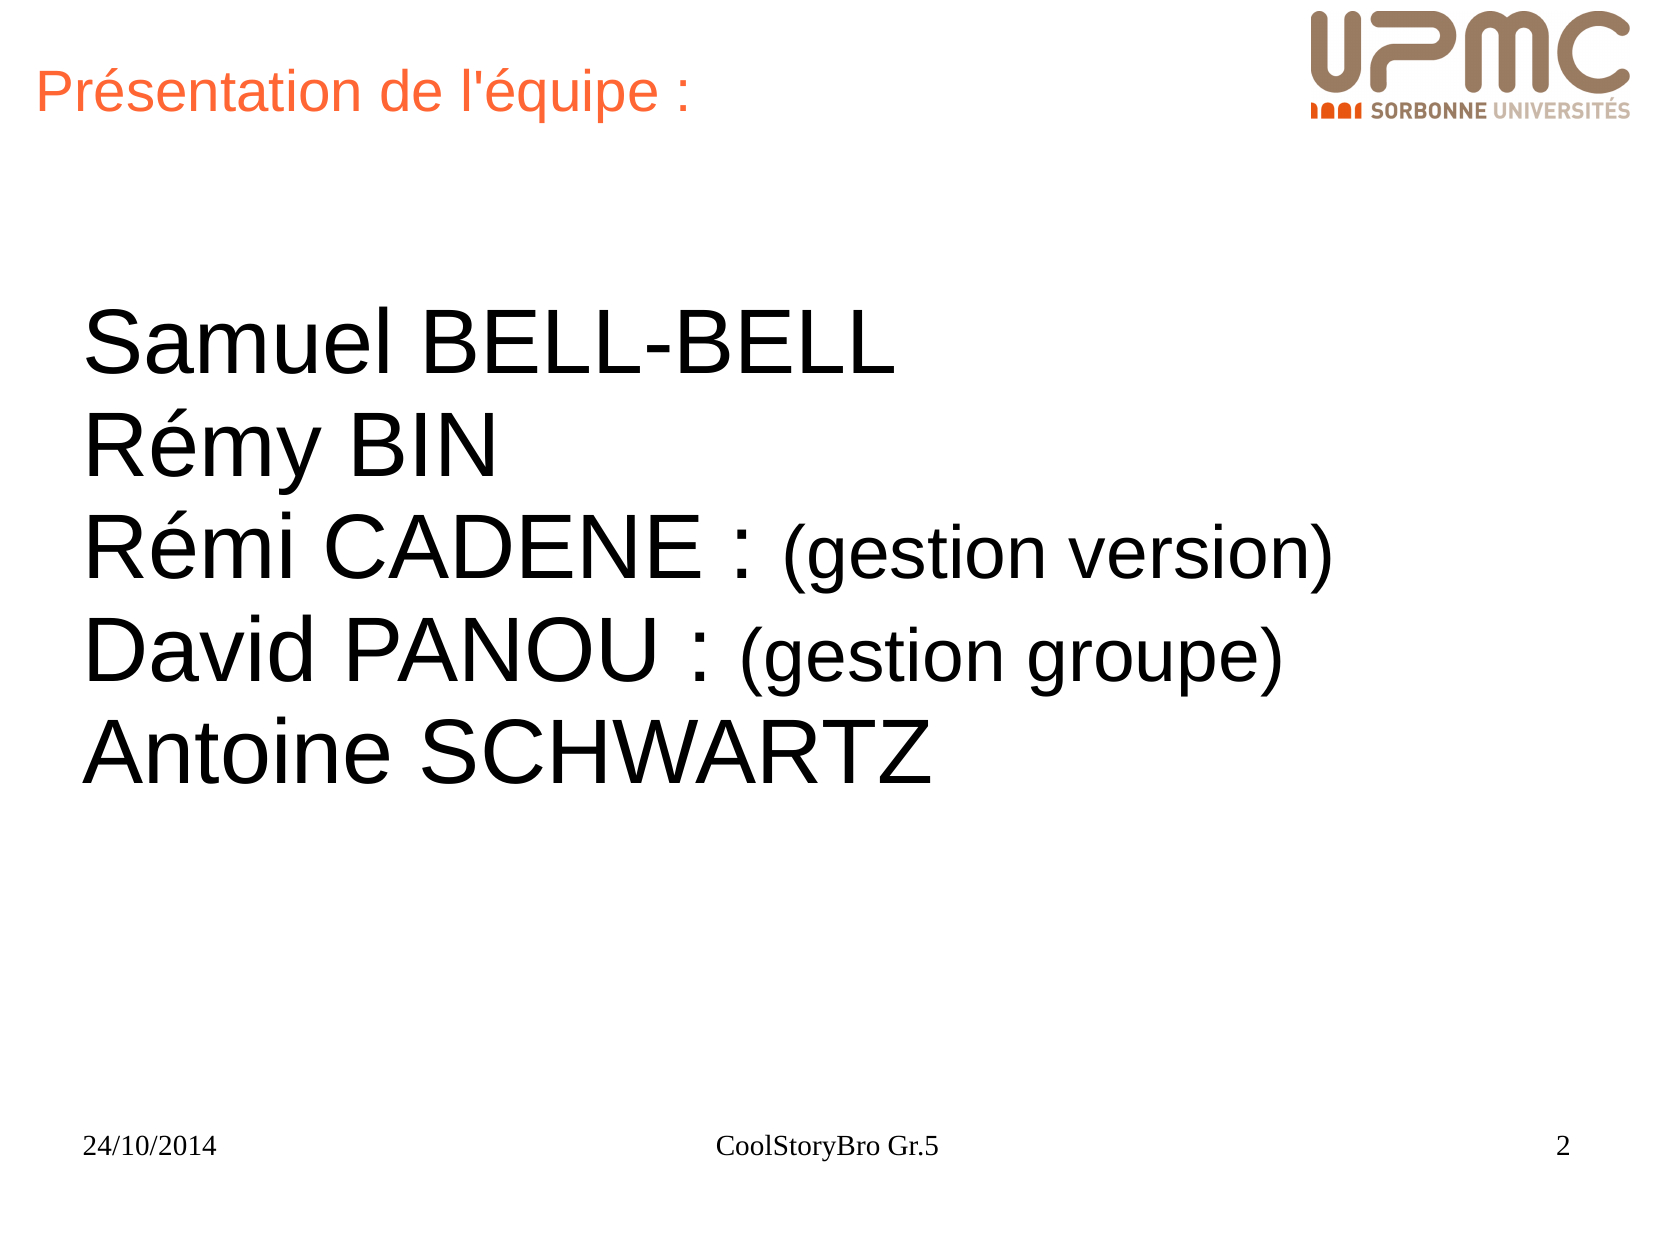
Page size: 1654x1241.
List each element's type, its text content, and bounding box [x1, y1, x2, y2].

title Samuel BELL-BELL Rémy BIN Rémi CADENE : (gestion version) David PANOU : (gestion groupe) Antoine SCHWARTZ [82, 290, 1571, 804]
title Présentation de l'équipe : [35, 23, 1241, 160]
picture [1311, 11, 1630, 120]
